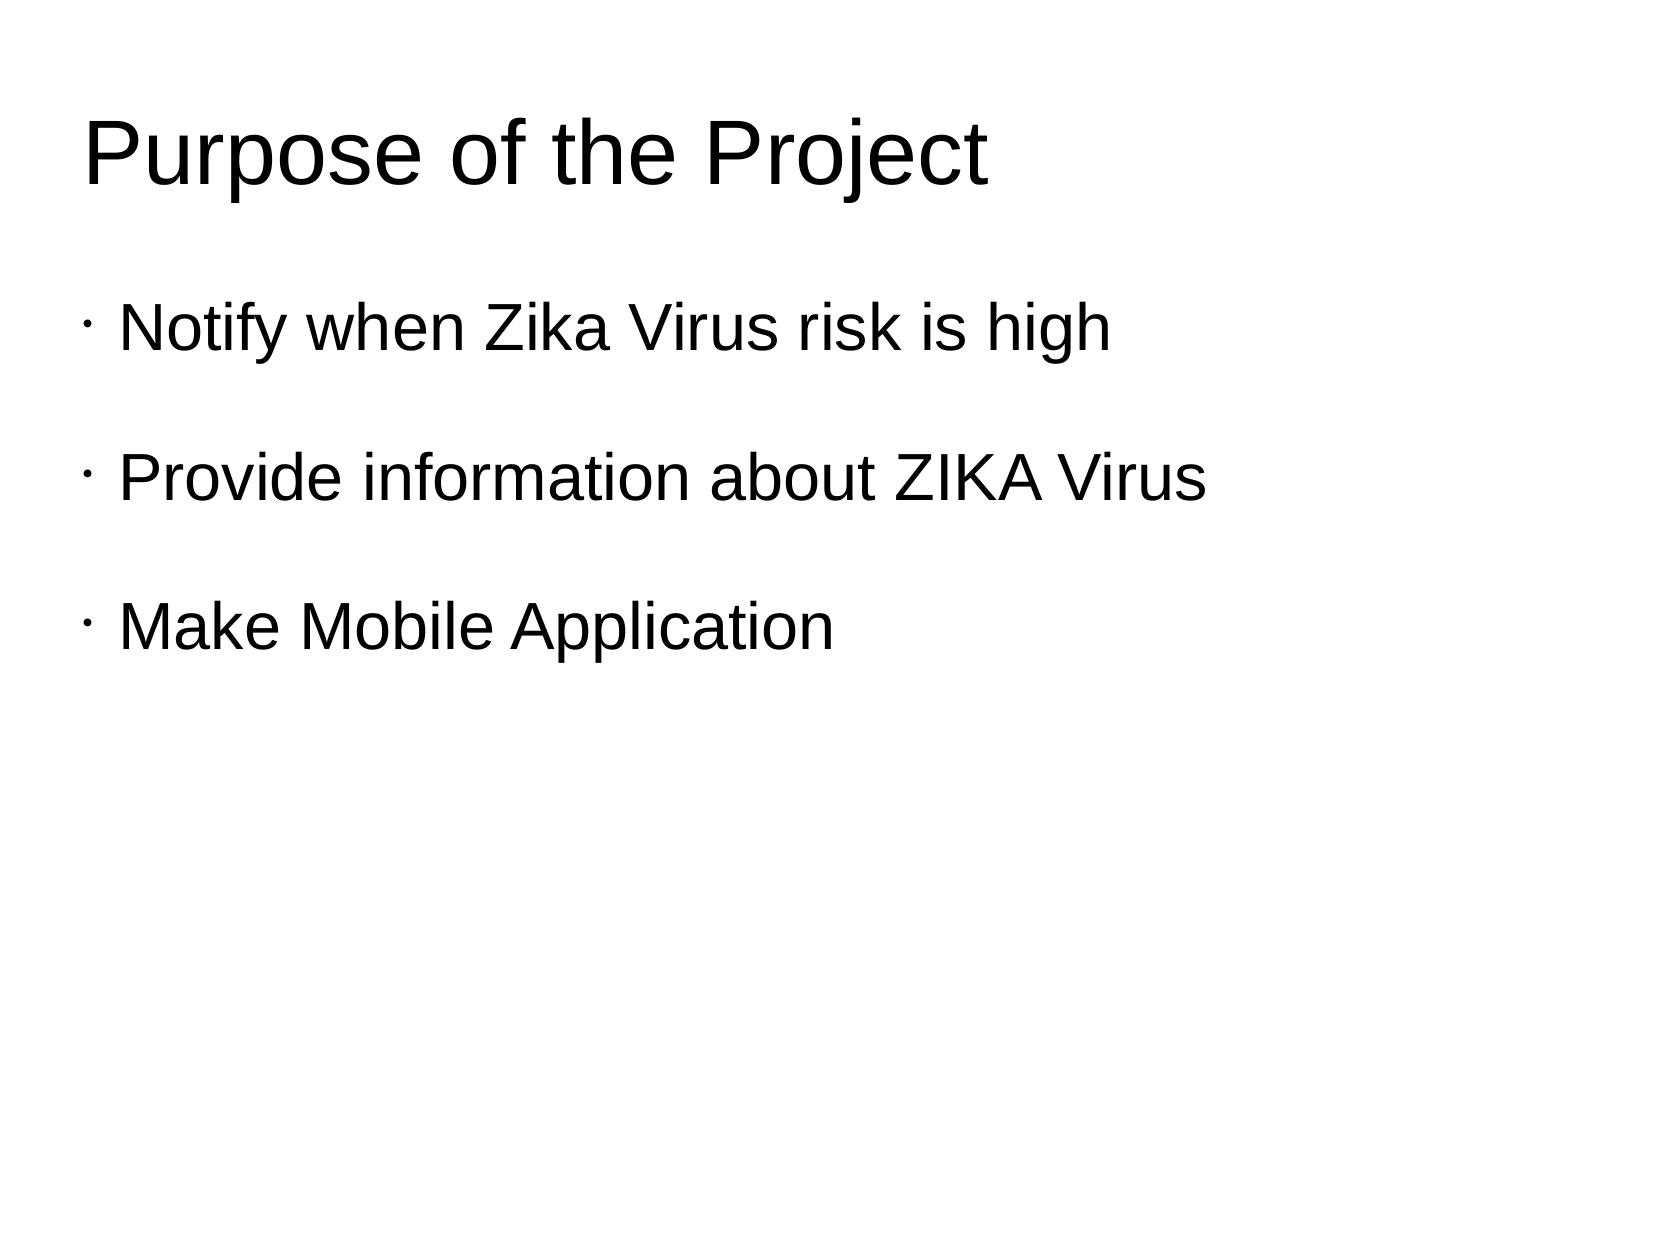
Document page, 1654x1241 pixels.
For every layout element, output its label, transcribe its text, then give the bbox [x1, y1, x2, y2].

subtitle Notify when Zika Virus risk is high Provide information about ZIKA Virus Make Mobile Application [82, 290, 1571, 1010]
title Purpose of the Project [82, 49, 1571, 257]
